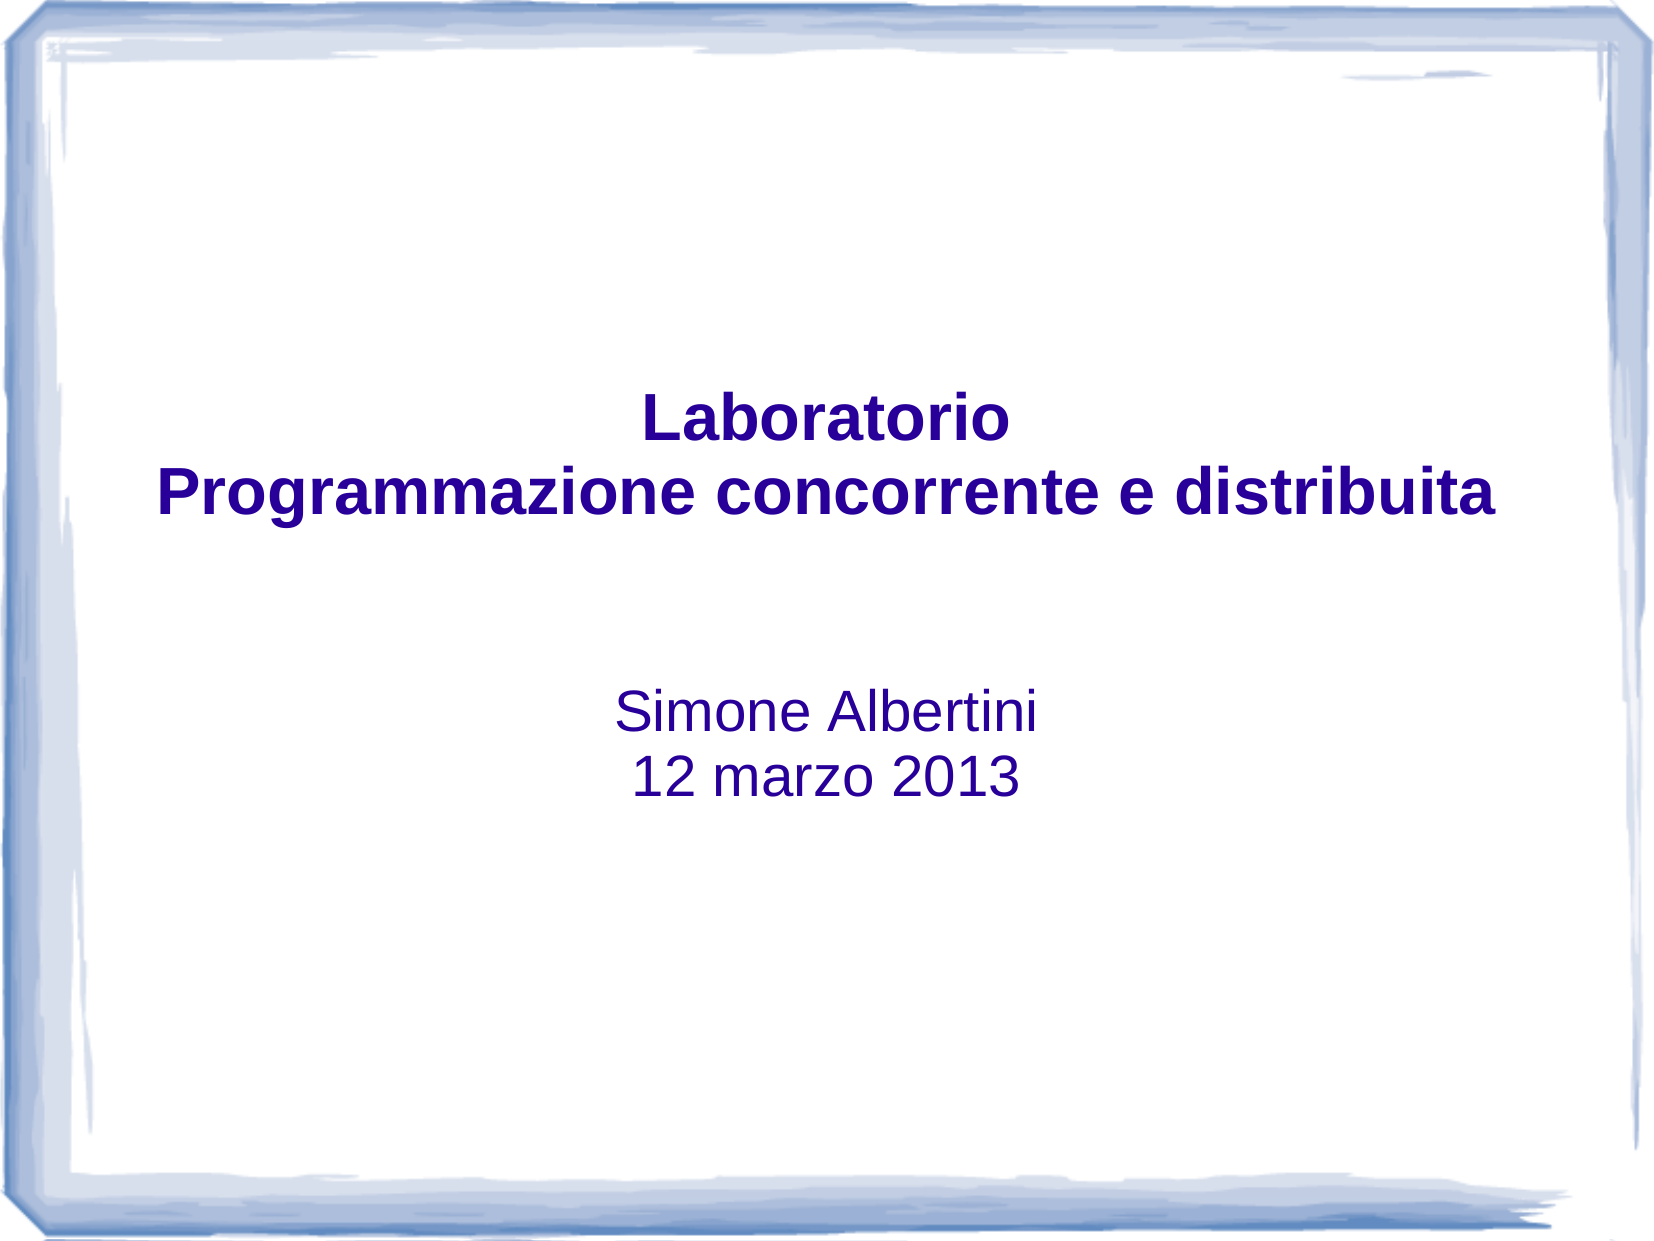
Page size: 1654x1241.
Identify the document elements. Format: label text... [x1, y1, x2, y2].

subtitle Laboratorio Programmazione concorrente e distribuita Simone Albertini 12 marzo 2013 [82, 96, 1571, 1092]
picture [0, 0, 1654, 1241]
